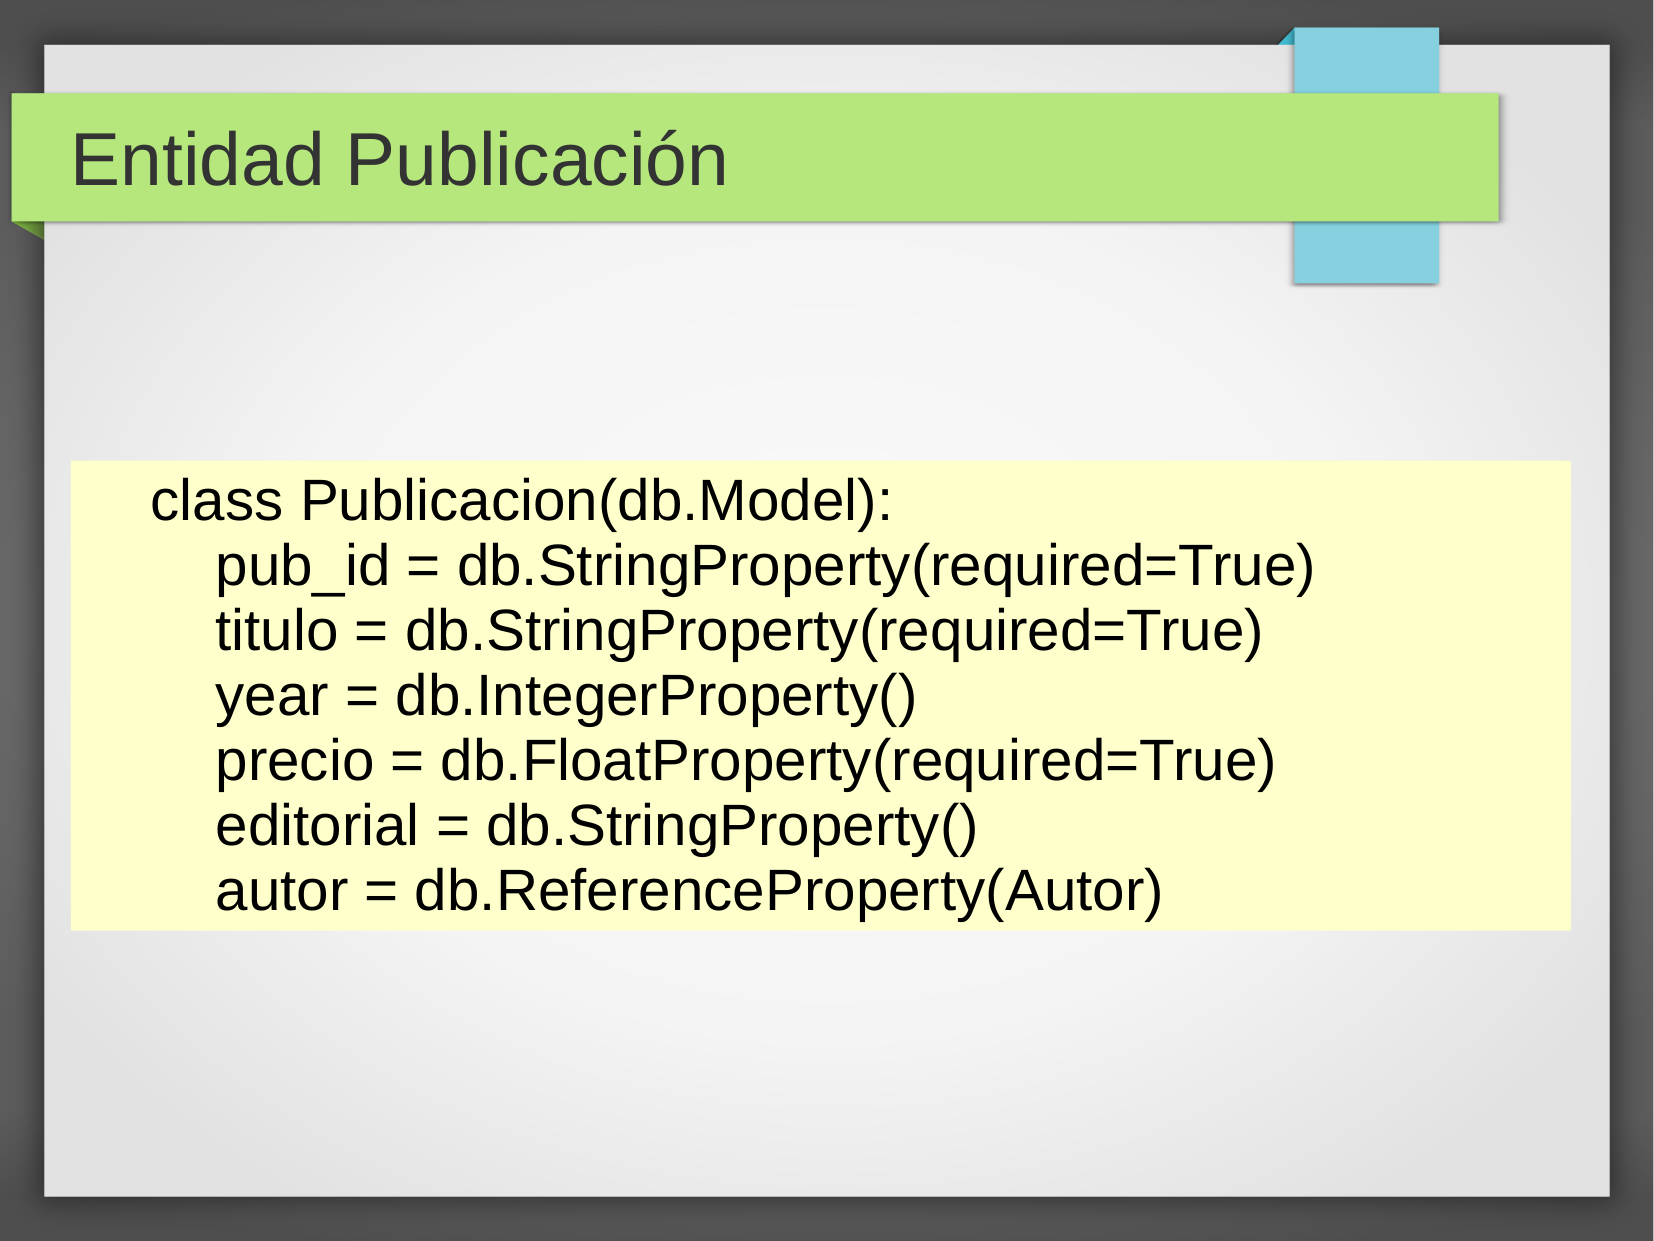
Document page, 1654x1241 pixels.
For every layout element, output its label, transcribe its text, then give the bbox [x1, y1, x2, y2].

title Entidad Publicación [70, 106, 1229, 213]
text_box class Publicacion(db.Model): pub_id = db.StringProperty(required=True) titulo = db.StringProperty(required=True) year = db.IntegerProperty() precio = db.FloatProperty(required=True) editorial = db.StringProperty() autor = db.ReferenceProperty(Autor) [70, 460, 1571, 931]
picture [0, 0, 1654, 1241]
